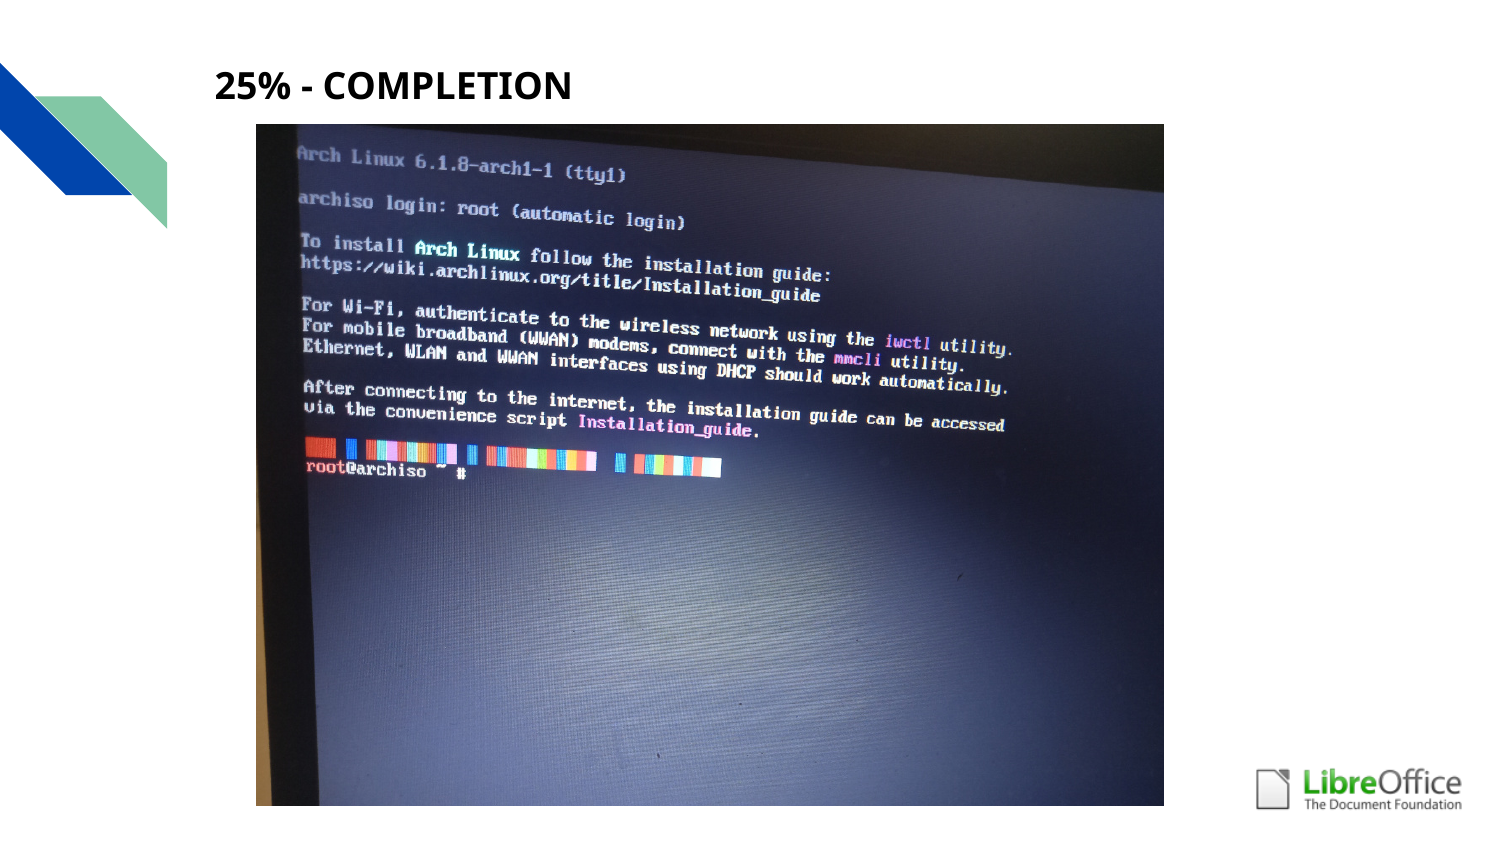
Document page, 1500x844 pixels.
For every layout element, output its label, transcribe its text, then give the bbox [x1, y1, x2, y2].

text_box 25% - COMPLETION [199, 54, 968, 117]
picture [1240, 751, 1477, 827]
picture [256, 124, 1164, 806]
